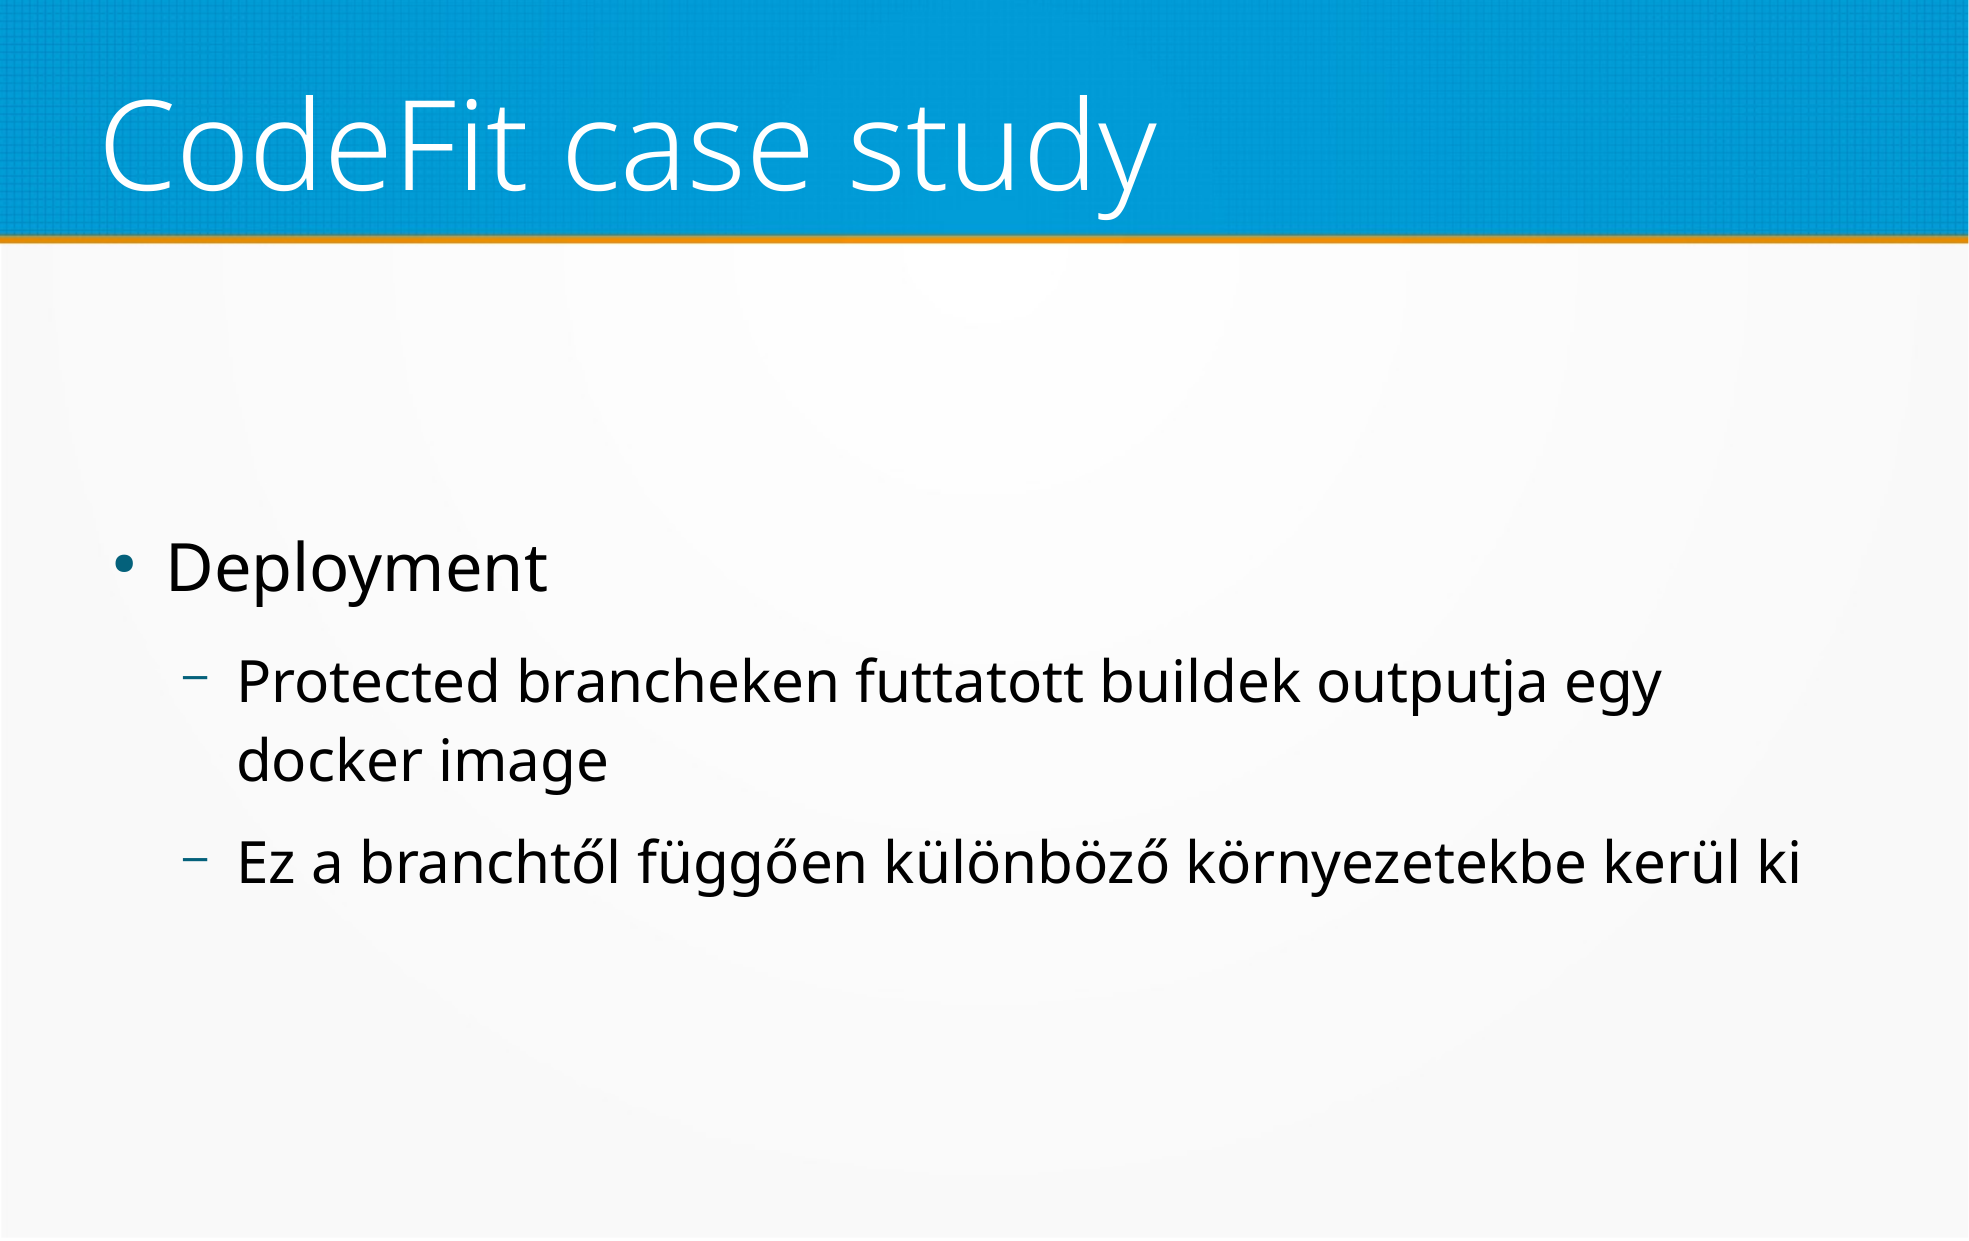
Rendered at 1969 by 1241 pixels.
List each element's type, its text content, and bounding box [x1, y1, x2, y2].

title CodeFit case study [98, 19, 1870, 227]
list Deployment Protected brancheken futtatott buildek outputja egy docker image Ez a branchtől függően különböző környezetekbe kerül ki [94, 519, 1857, 969]
picture [0, 233, 1969, 1241]
